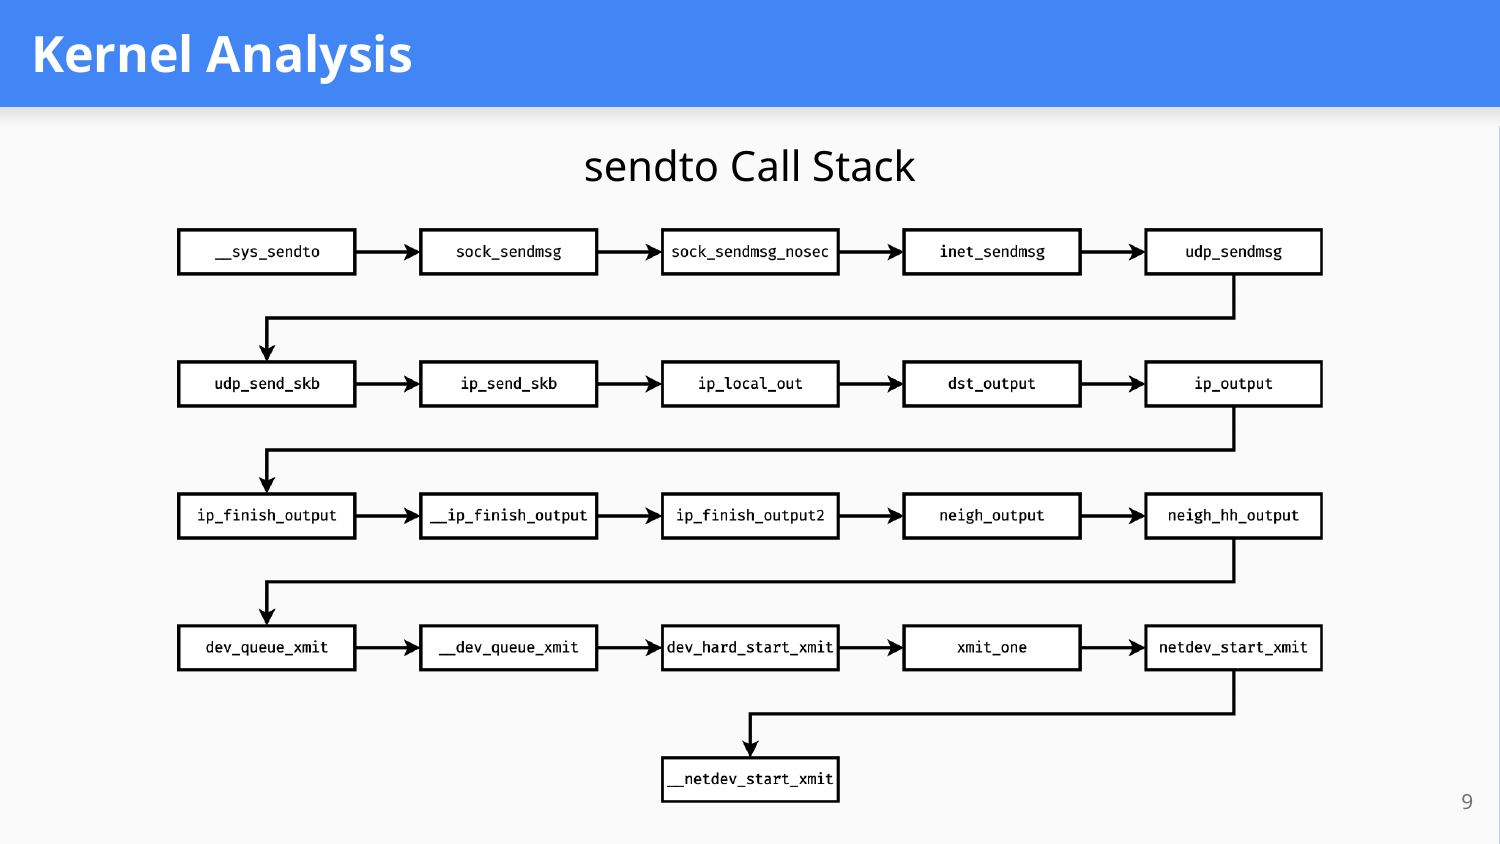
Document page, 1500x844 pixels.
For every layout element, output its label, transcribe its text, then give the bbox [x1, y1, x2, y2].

picture [177, 228, 1323, 803]
title Kernel Analysis [16, 2, 1464, 102]
slide_number 29 [1398, 770, 1489, 835]
text_box sendto Call Stack [326, 124, 1174, 205]
